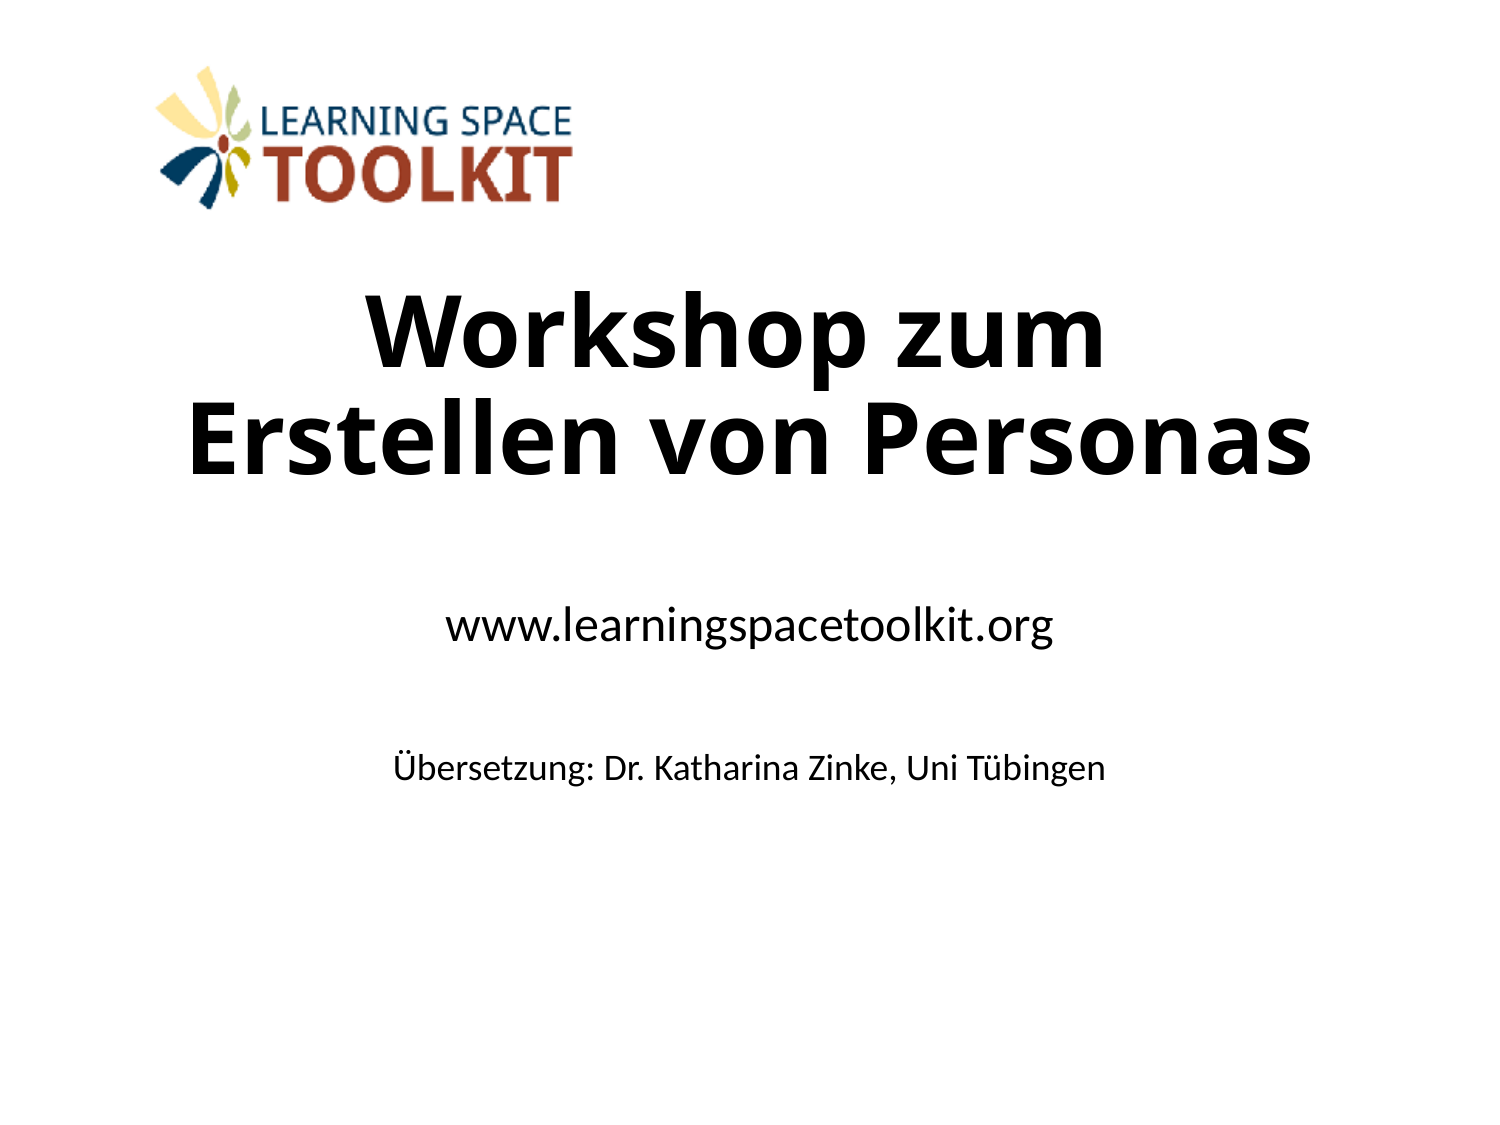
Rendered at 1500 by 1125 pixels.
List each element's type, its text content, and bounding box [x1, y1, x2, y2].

picture [0, 37, 593, 245]
title Workshop zum Erstellen von Personas [112, 225, 1388, 505]
subtitle www.learningspacetoolkit.org Übersetzung: Dr. Katharina Zinke, Uni Tübingen [187, 590, 1313, 863]
